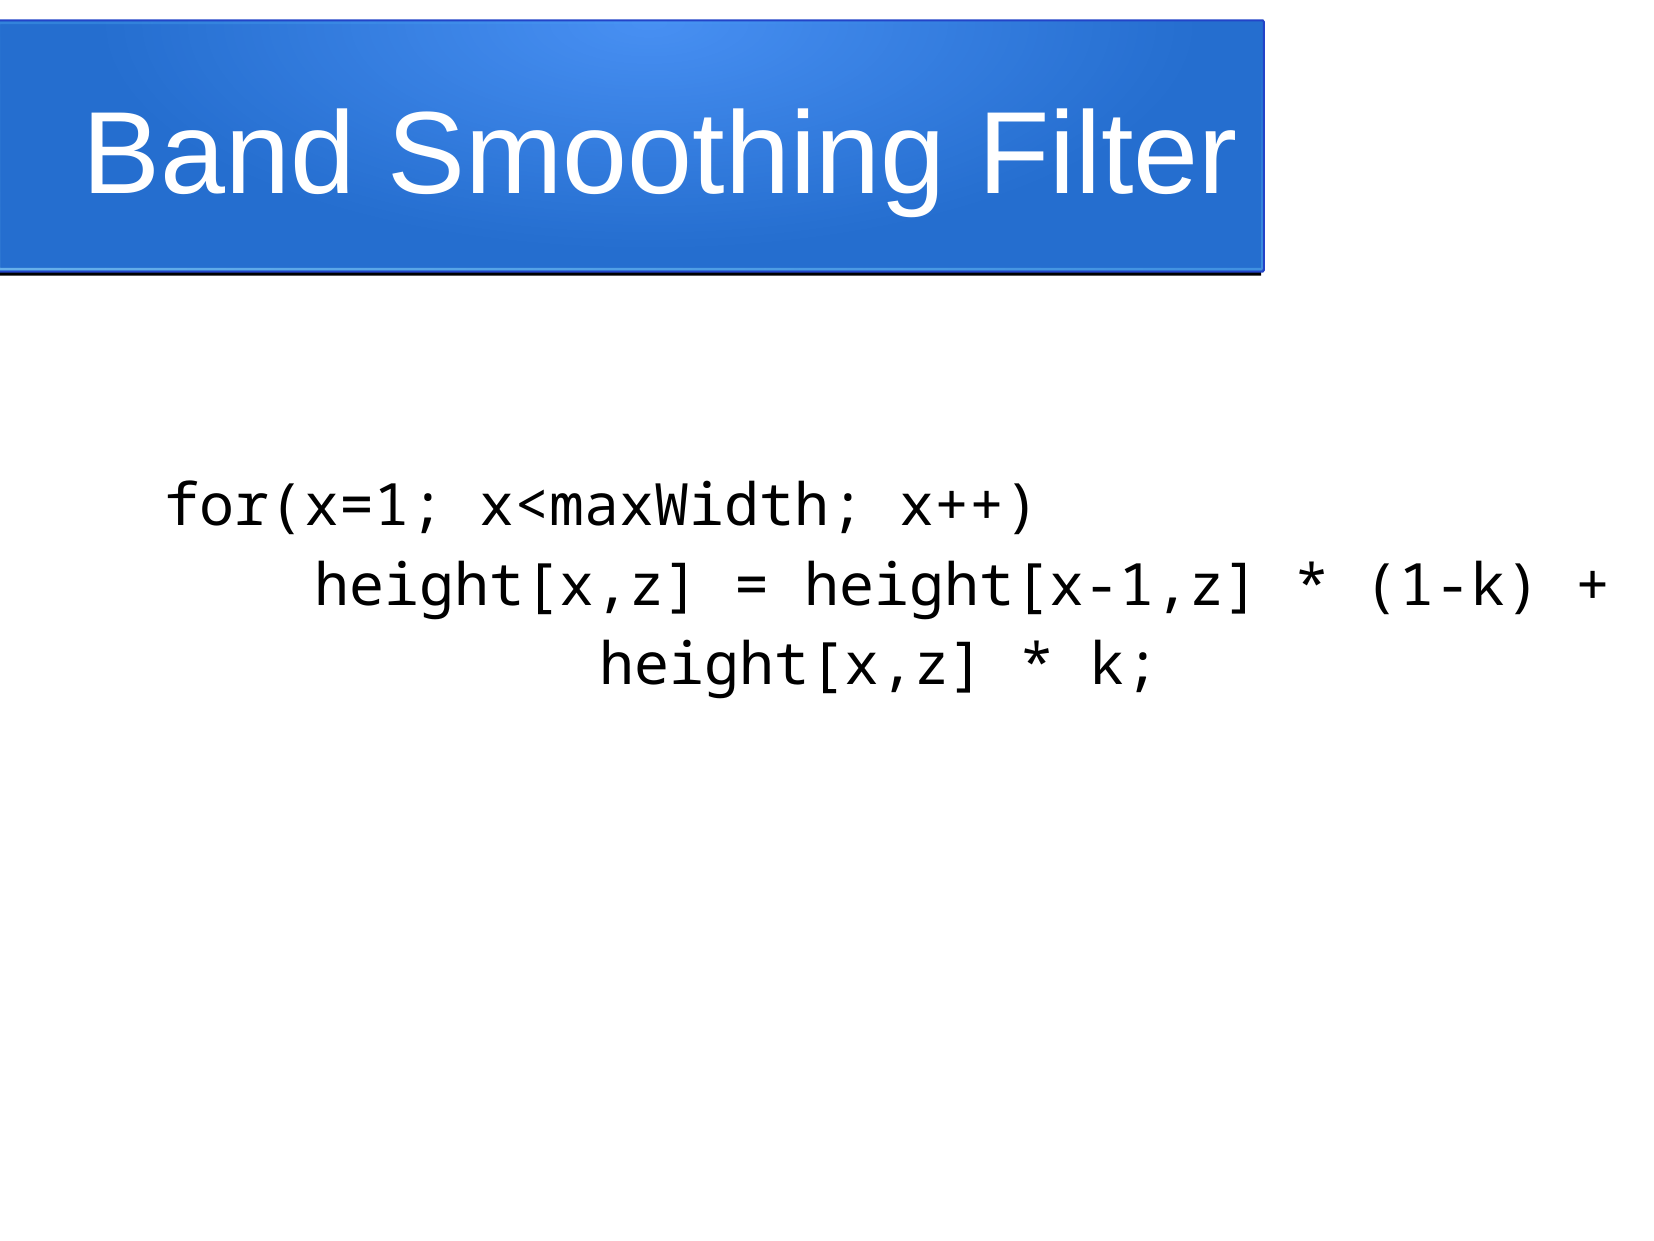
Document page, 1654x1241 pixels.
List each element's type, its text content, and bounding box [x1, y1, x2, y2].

title Band Smoothing Filter [82, 49, 1250, 257]
text_box for(x=1; x<maxWidth; x++) height[x,z] = height[x-1,z] * (1-k) + height[x,z] * k; [150, 456, 1546, 676]
